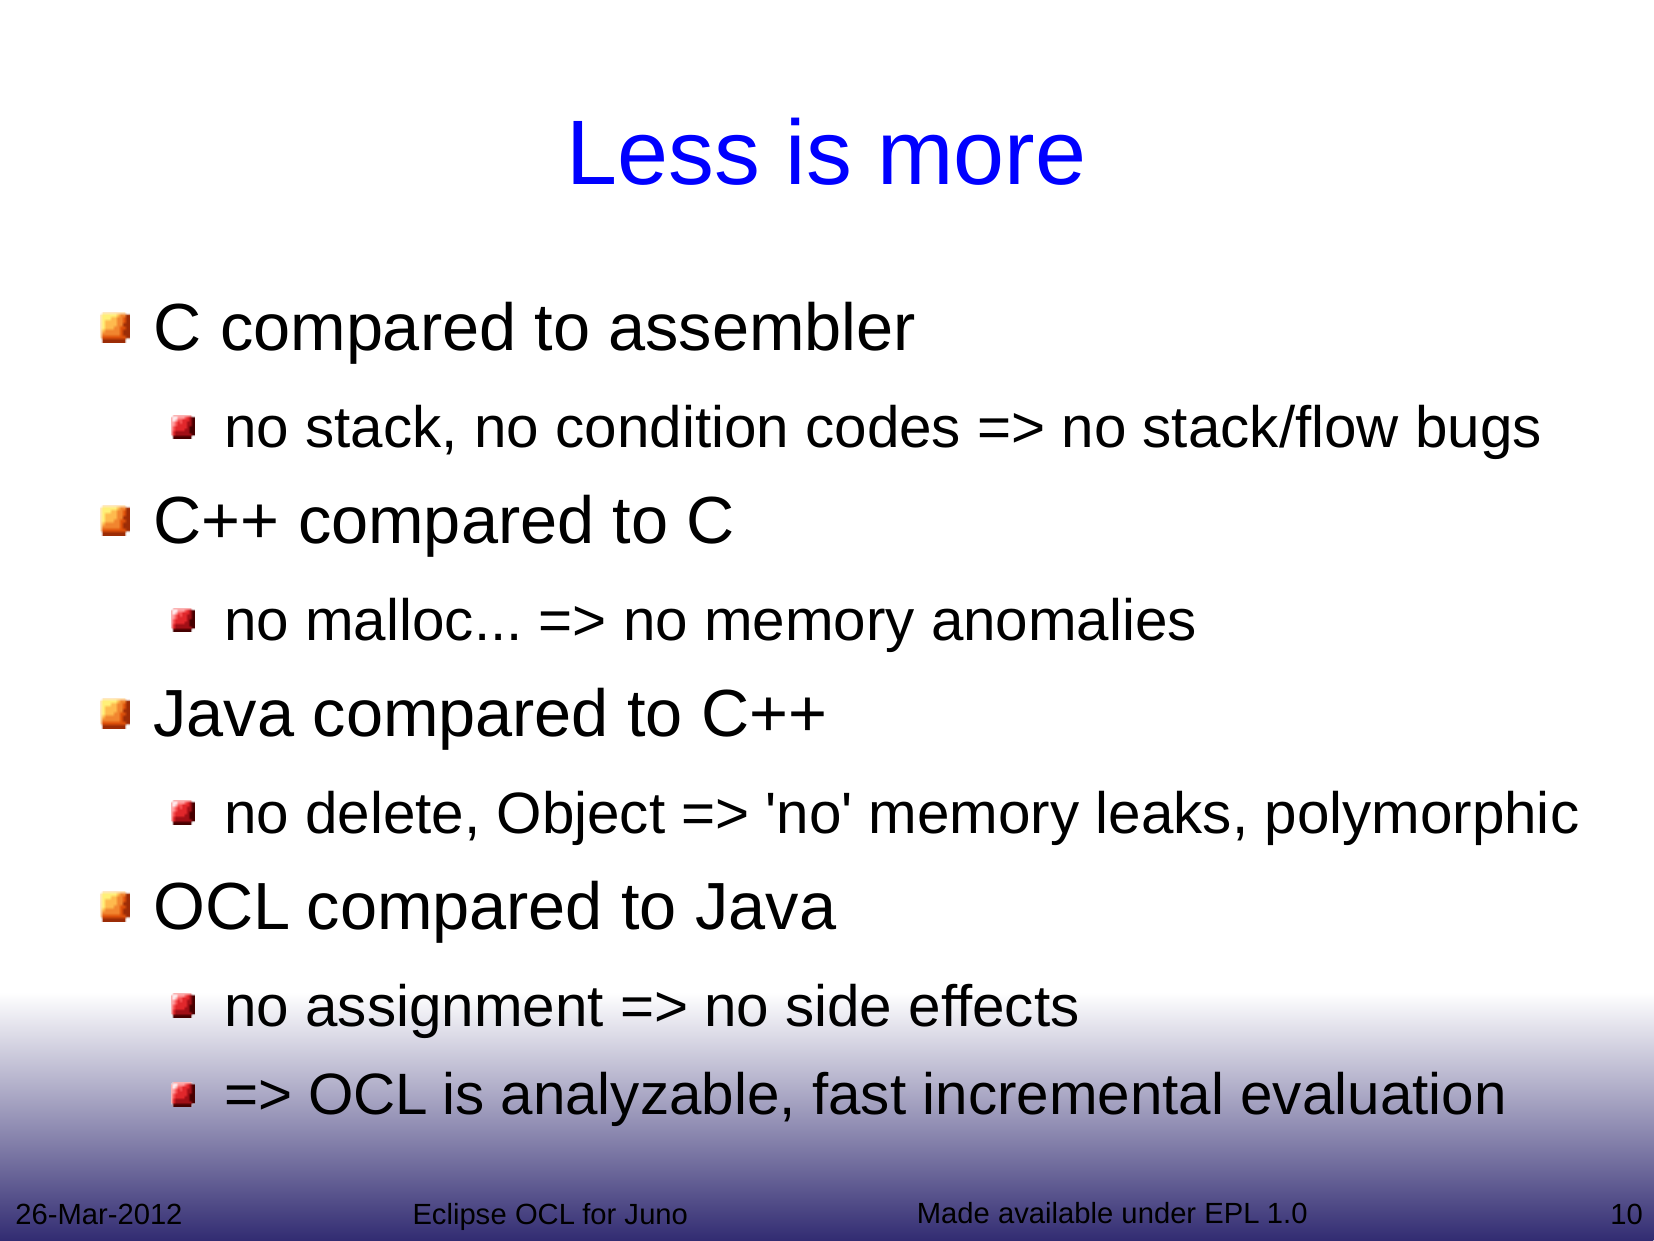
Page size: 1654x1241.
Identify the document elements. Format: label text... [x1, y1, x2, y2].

title Less is more [82, 49, 1571, 257]
list C compared to assembler no stack, no condition codes => no stack/flow bugs C++ compared to C no malloc... => no memory anomalies Java compared to C++ no delete, Object => 'no' memory leaks, polymorphic OCL compared to Java no assignment => no side effects => OCL is analyzable, fast incremental evaluation [82, 290, 1613, 1126]
